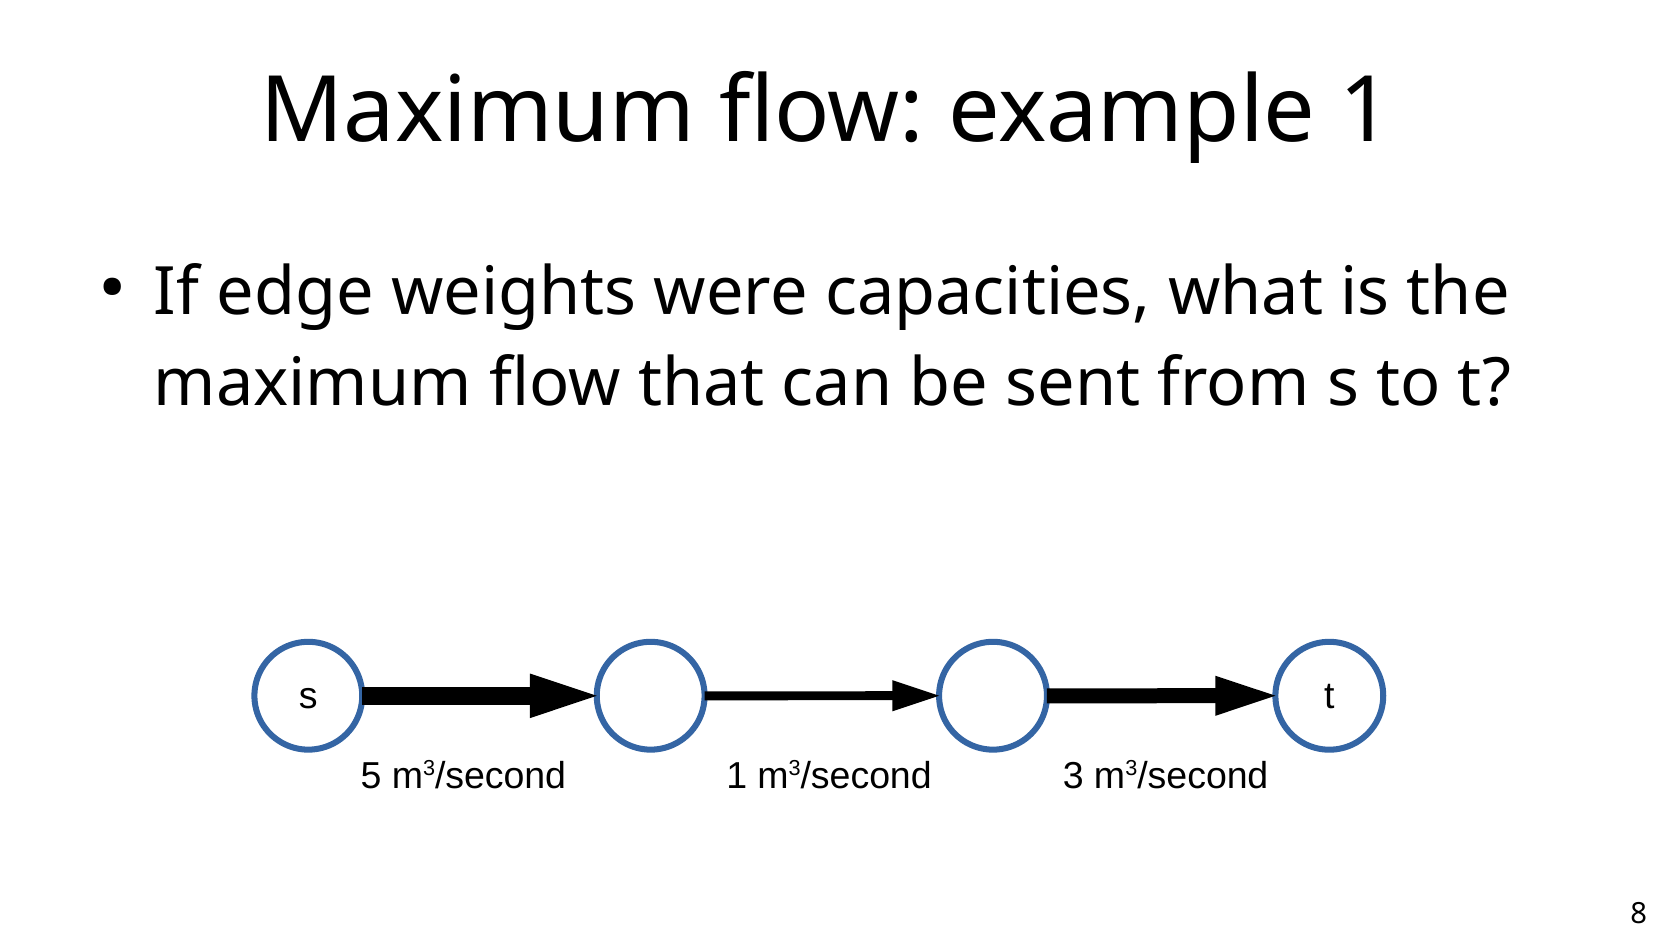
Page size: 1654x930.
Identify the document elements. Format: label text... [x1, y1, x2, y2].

text_box 3 m3/second [1043, 742, 1288, 808]
text_box t [1275, 641, 1384, 750]
title Maximum flow: example 1 [82, 2, 1571, 210]
text_box [596, 641, 705, 750]
text_box 5 m3/second [341, 742, 586, 808]
list If edge weights were capacities, what is the maximum flow that can be sent from s to t? [82, 242, 1571, 448]
text_box [939, 641, 1047, 750]
text_box s [254, 641, 362, 750]
text_box 1 m3/second [707, 742, 952, 808]
